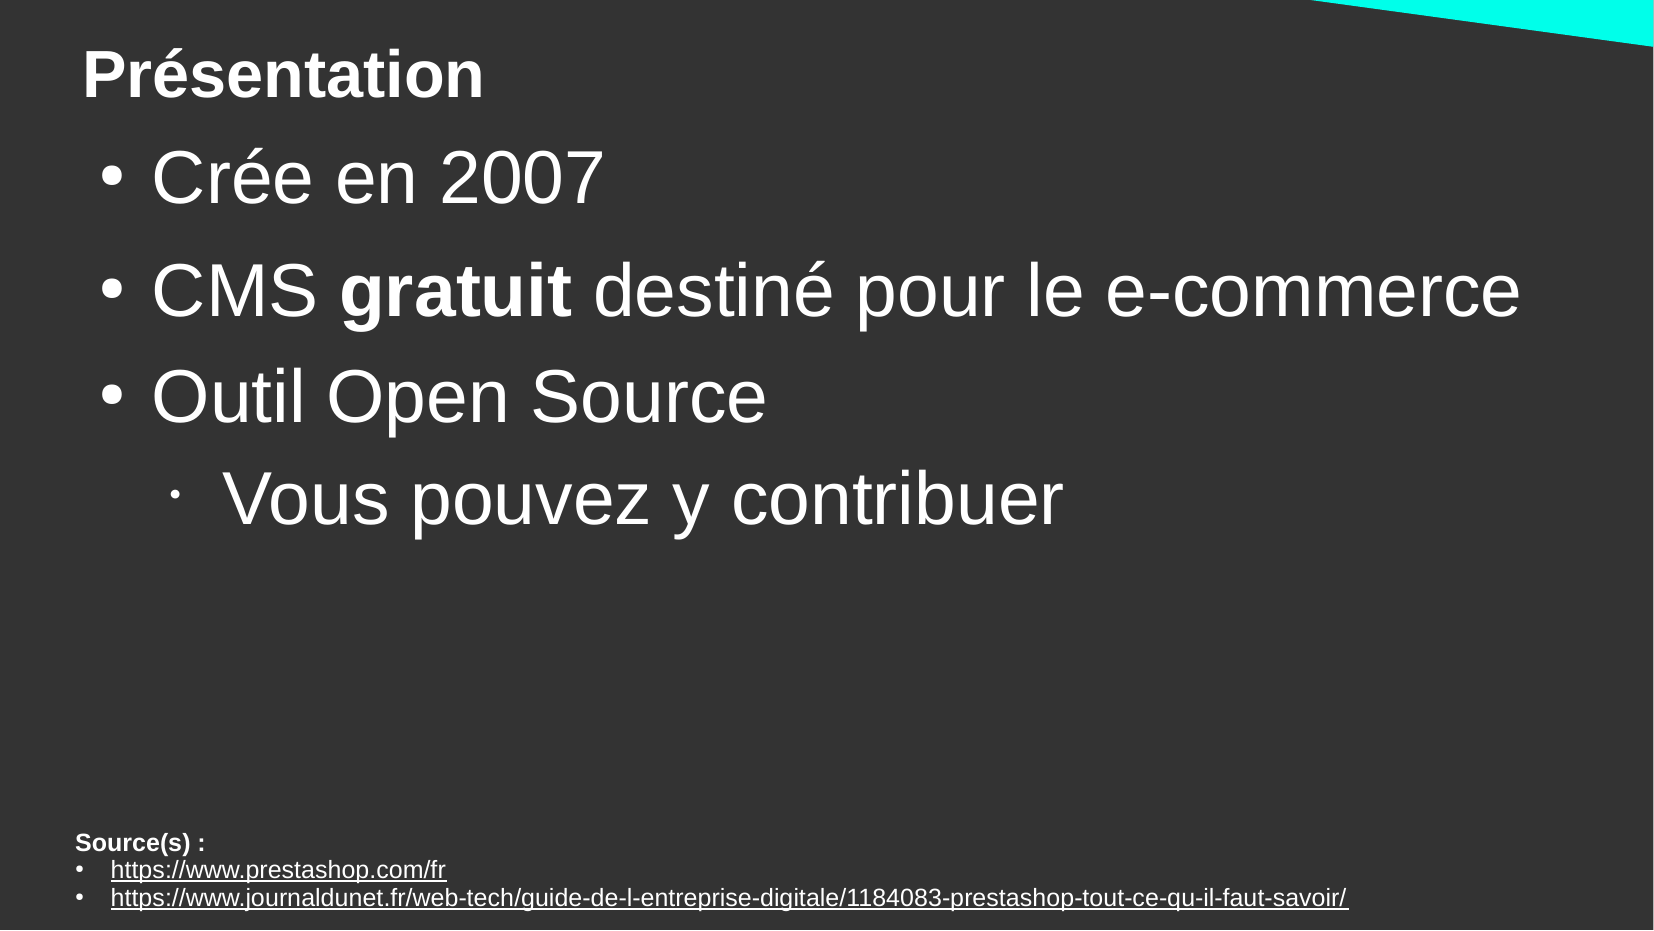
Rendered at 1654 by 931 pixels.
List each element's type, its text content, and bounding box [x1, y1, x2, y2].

title Présentation [82, 37, 1571, 114]
text_box [1310, 0, 1654, 47]
list Crée en 2007 CMS gratuit destiné pour le e-commerce Outil Open Source Vous pouvez y contribuer [80, 135, 1620, 804]
text_box Source(s) : https://www.prestashop.com/fr https://www.journaldunet.fr/web-tech/guide-de-l-entreprise-digitale/1184083-prestashop-tout-ce-qu-il-faut-savoir/ [60, 820, 1546, 920]
